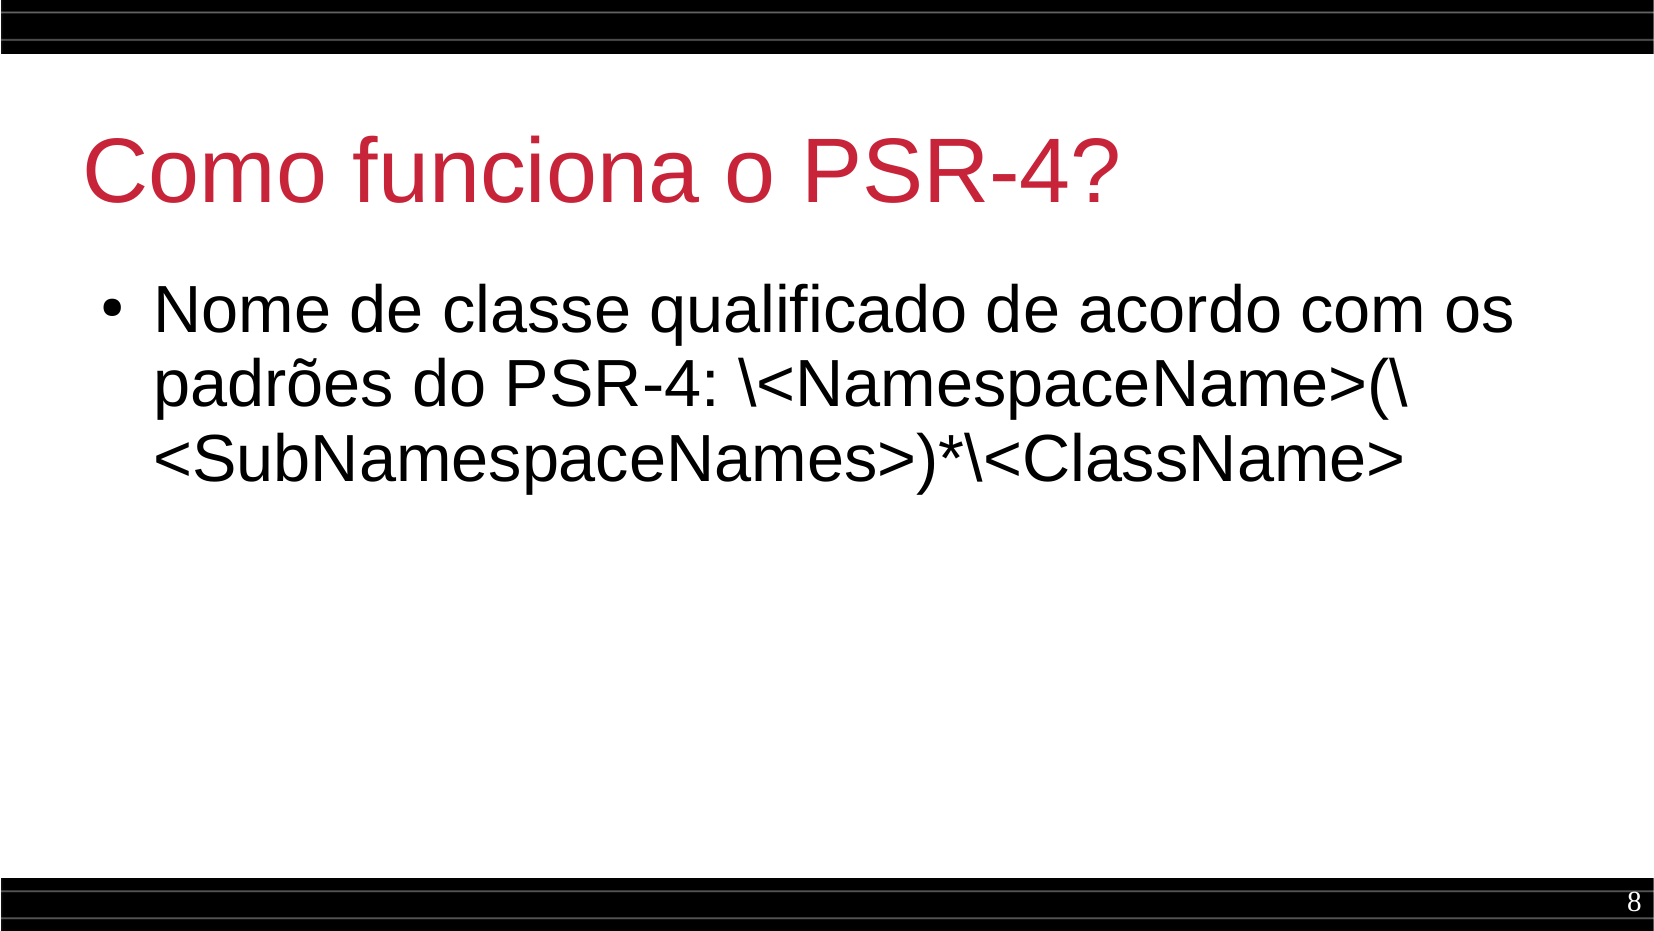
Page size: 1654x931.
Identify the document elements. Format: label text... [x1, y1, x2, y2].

list Nome de classe qualificado de acordo com os padrões do PSR-4: \<NamespaceName>(\<SubNamespaceNames>)*\<ClassName> [82, 271, 1571, 758]
title Como funciona o PSR-4? [82, 92, 1571, 249]
picture [1, 878, 1654, 931]
picture [1, 0, 1654, 54]
